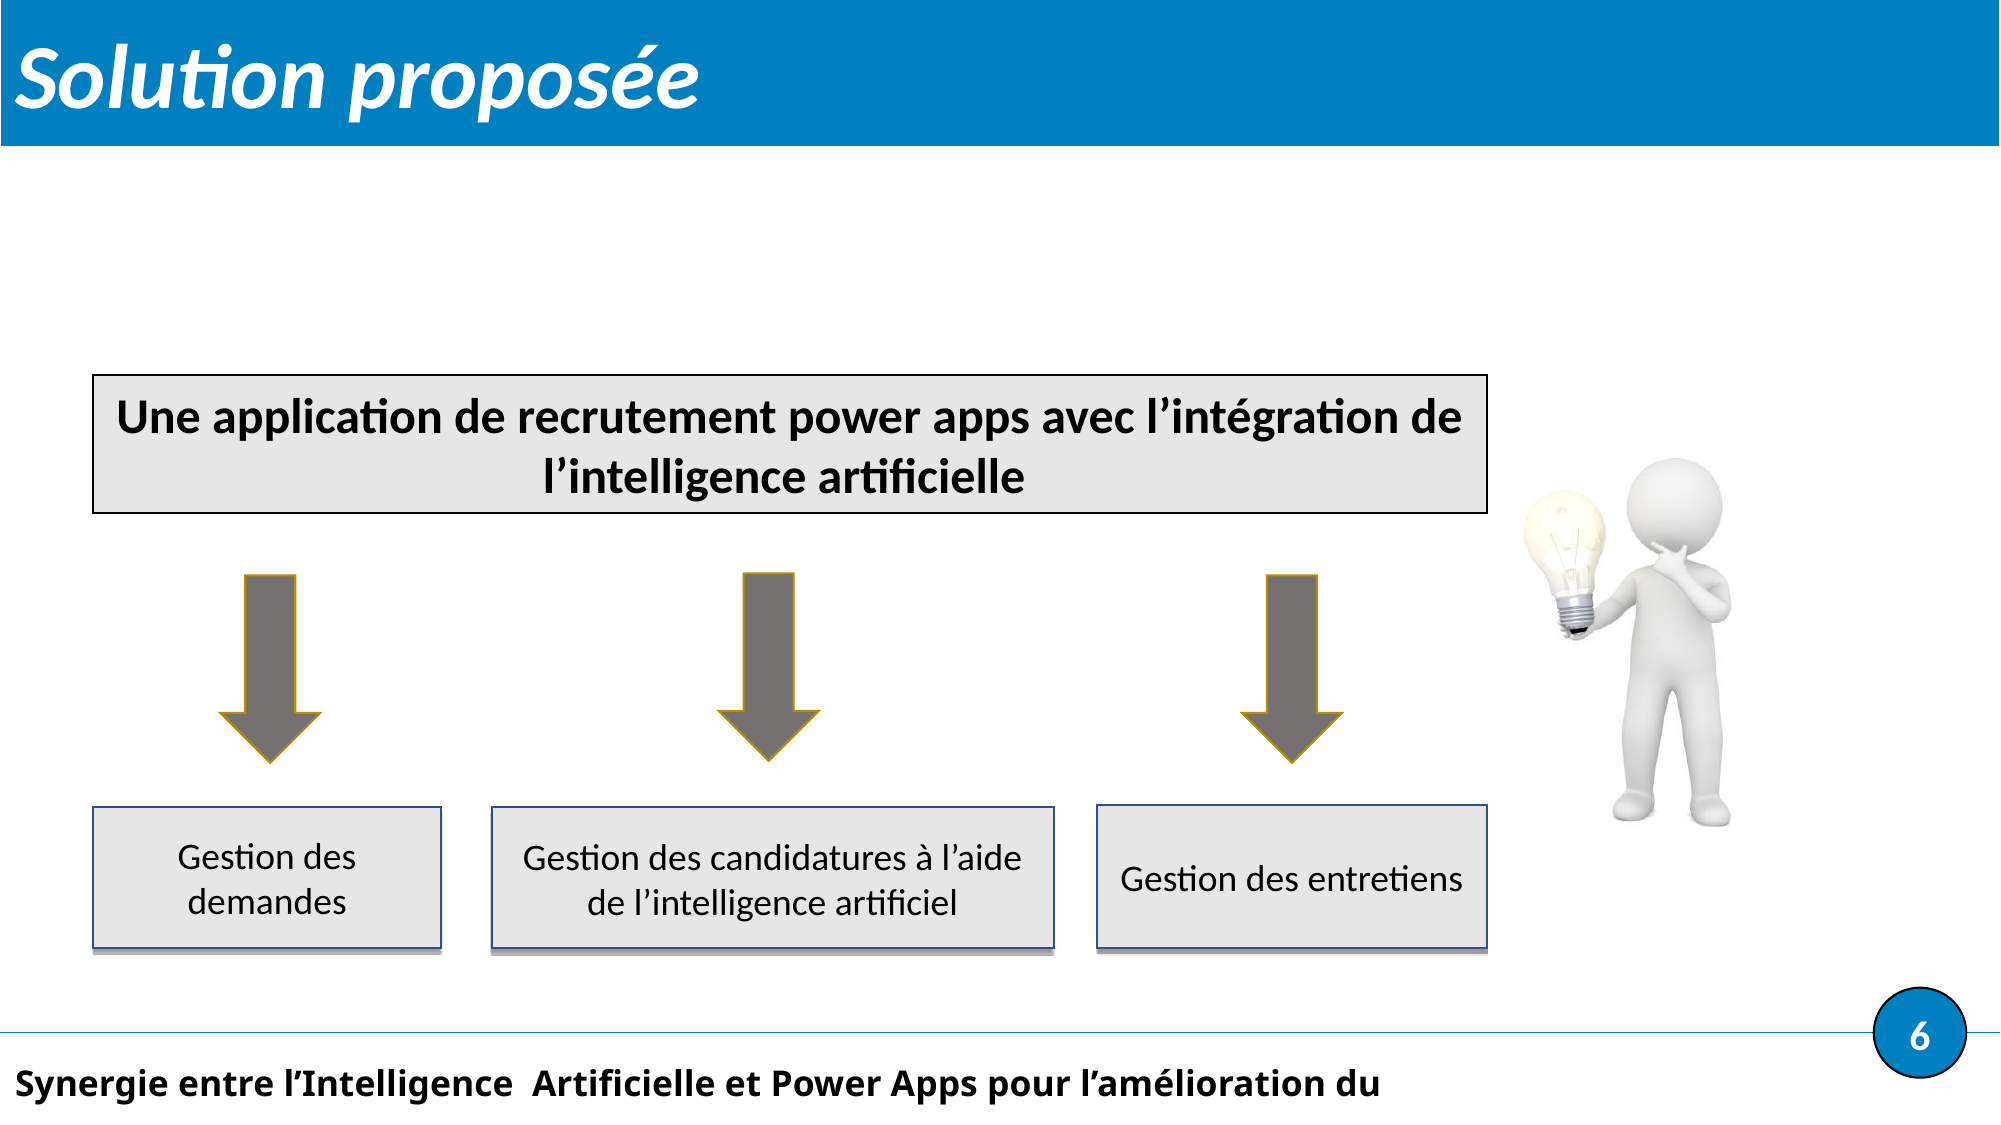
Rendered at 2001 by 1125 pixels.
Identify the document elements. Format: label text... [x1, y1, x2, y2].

text_box [718, 573, 819, 761]
text_box Solution proposée [0, 0, 2000, 147]
text_box Gestion des demandes [93, 807, 441, 948]
text_box Une application de recrutement power apps avec l’intégration de l’intelligence artificielle [93, 375, 1487, 513]
text_box Synergie entre l’Intelligence Artificielle et Power Apps pour l’amélioration du processus de recrutement [0, 1032, 1564, 1107]
text_box 6 [1873, 987, 1967, 1078]
picture [1379, 405, 1883, 859]
text_box [220, 575, 321, 763]
text_box [1241, 575, 1342, 763]
text_box Gestion des entretiens [1097, 805, 1487, 948]
text_box Gestion des candidatures à l’aide de l’intelligence artificiel [492, 807, 1054, 948]
